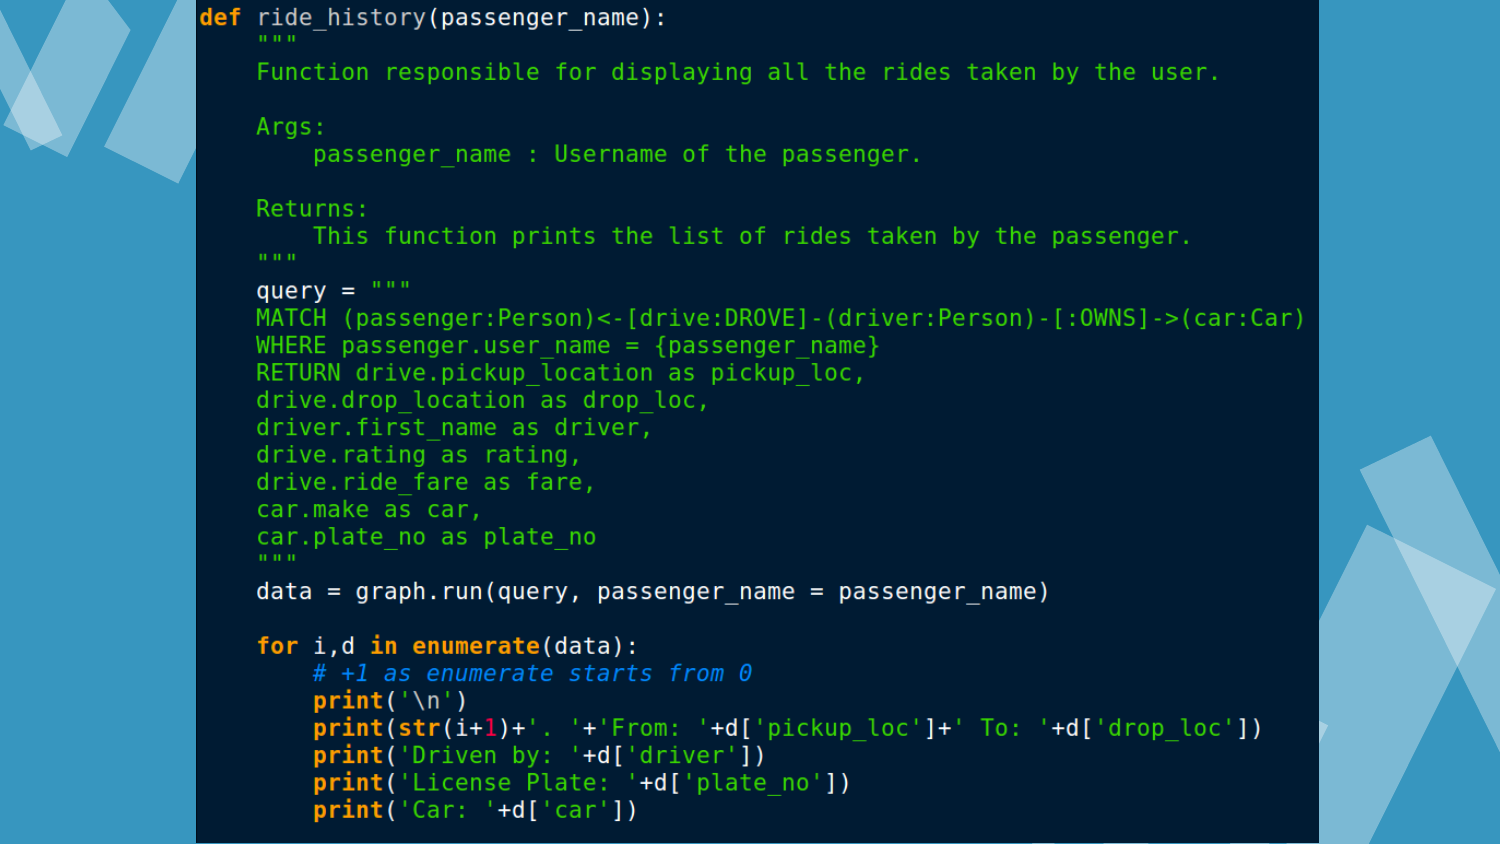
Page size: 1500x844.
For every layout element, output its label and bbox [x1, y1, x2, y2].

picture [196, 0, 1319, 843]
